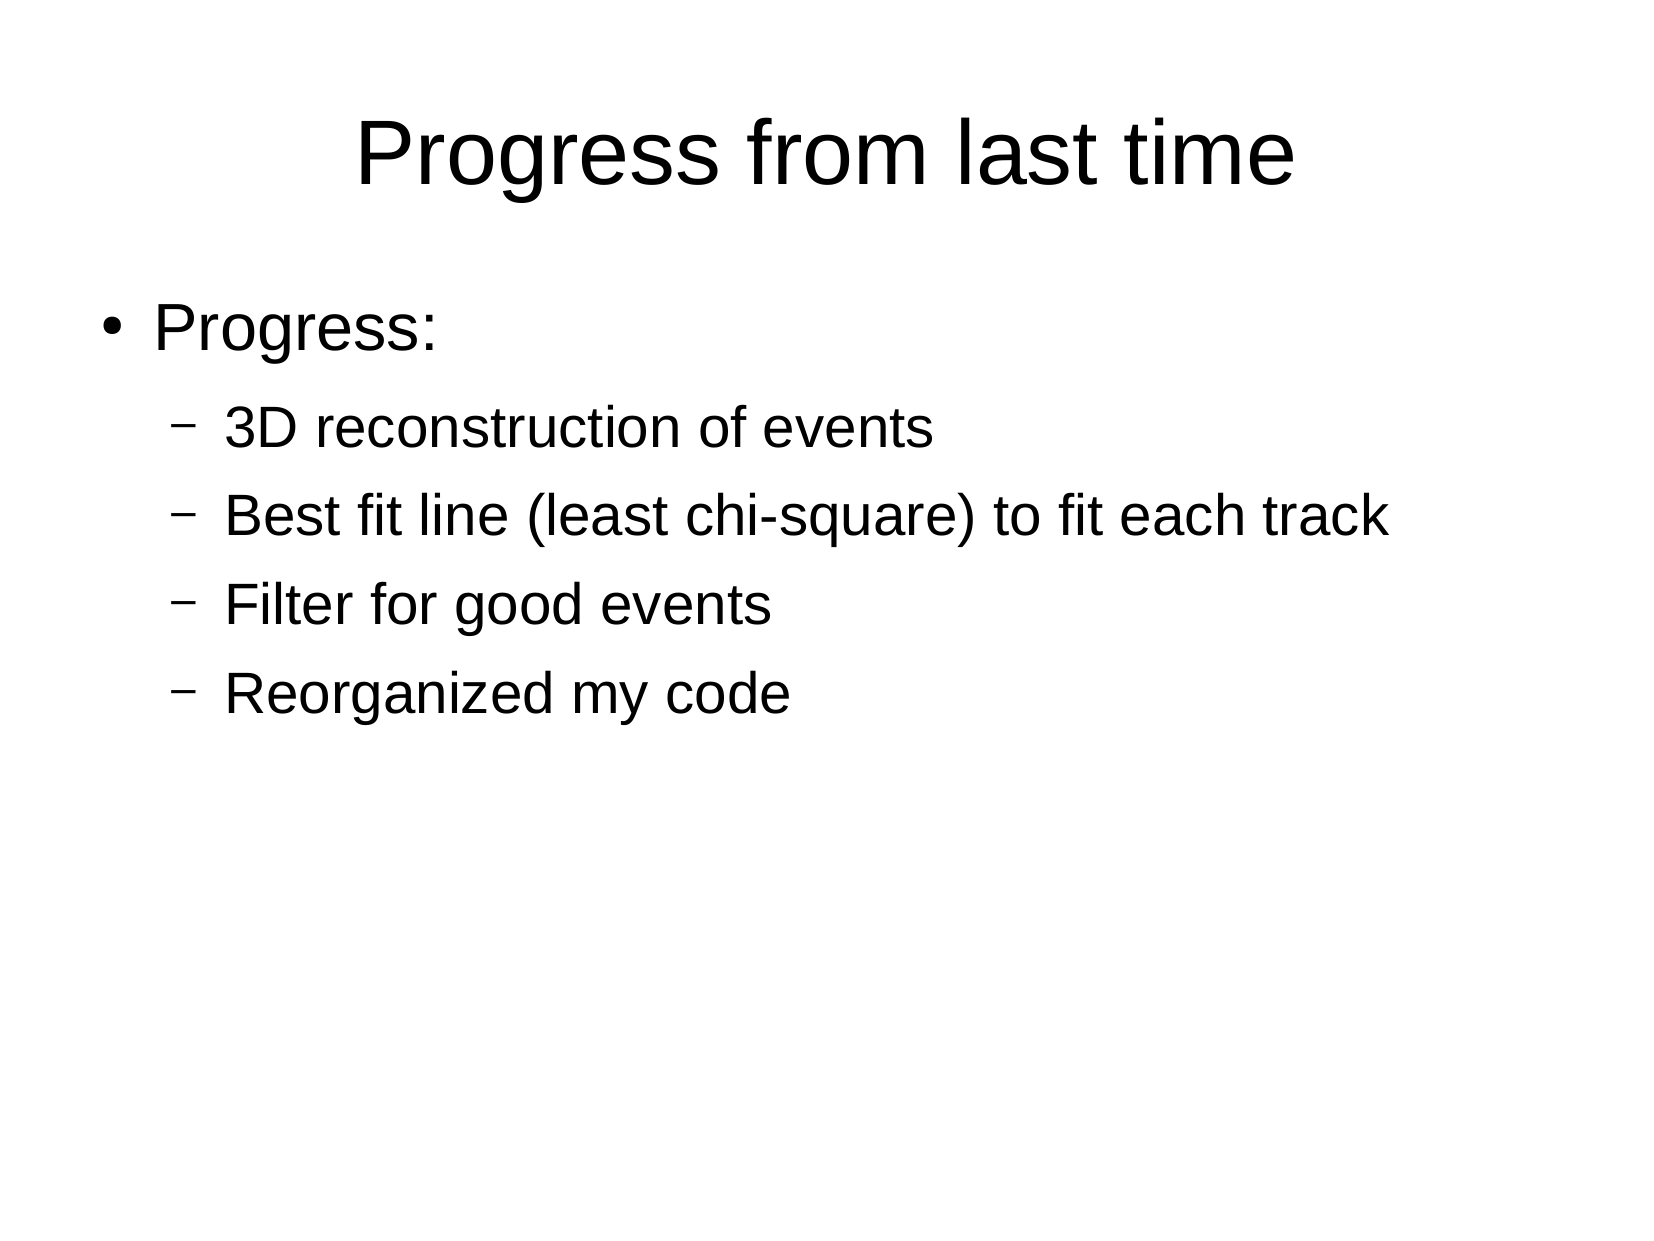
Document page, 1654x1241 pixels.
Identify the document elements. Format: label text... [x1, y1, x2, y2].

title Progress from last time [82, 49, 1571, 257]
list Progress: 3D reconstruction of events Best fit line (least chi-square) to fit each track Filter for good events Reorganized my code [82, 290, 1571, 1010]
